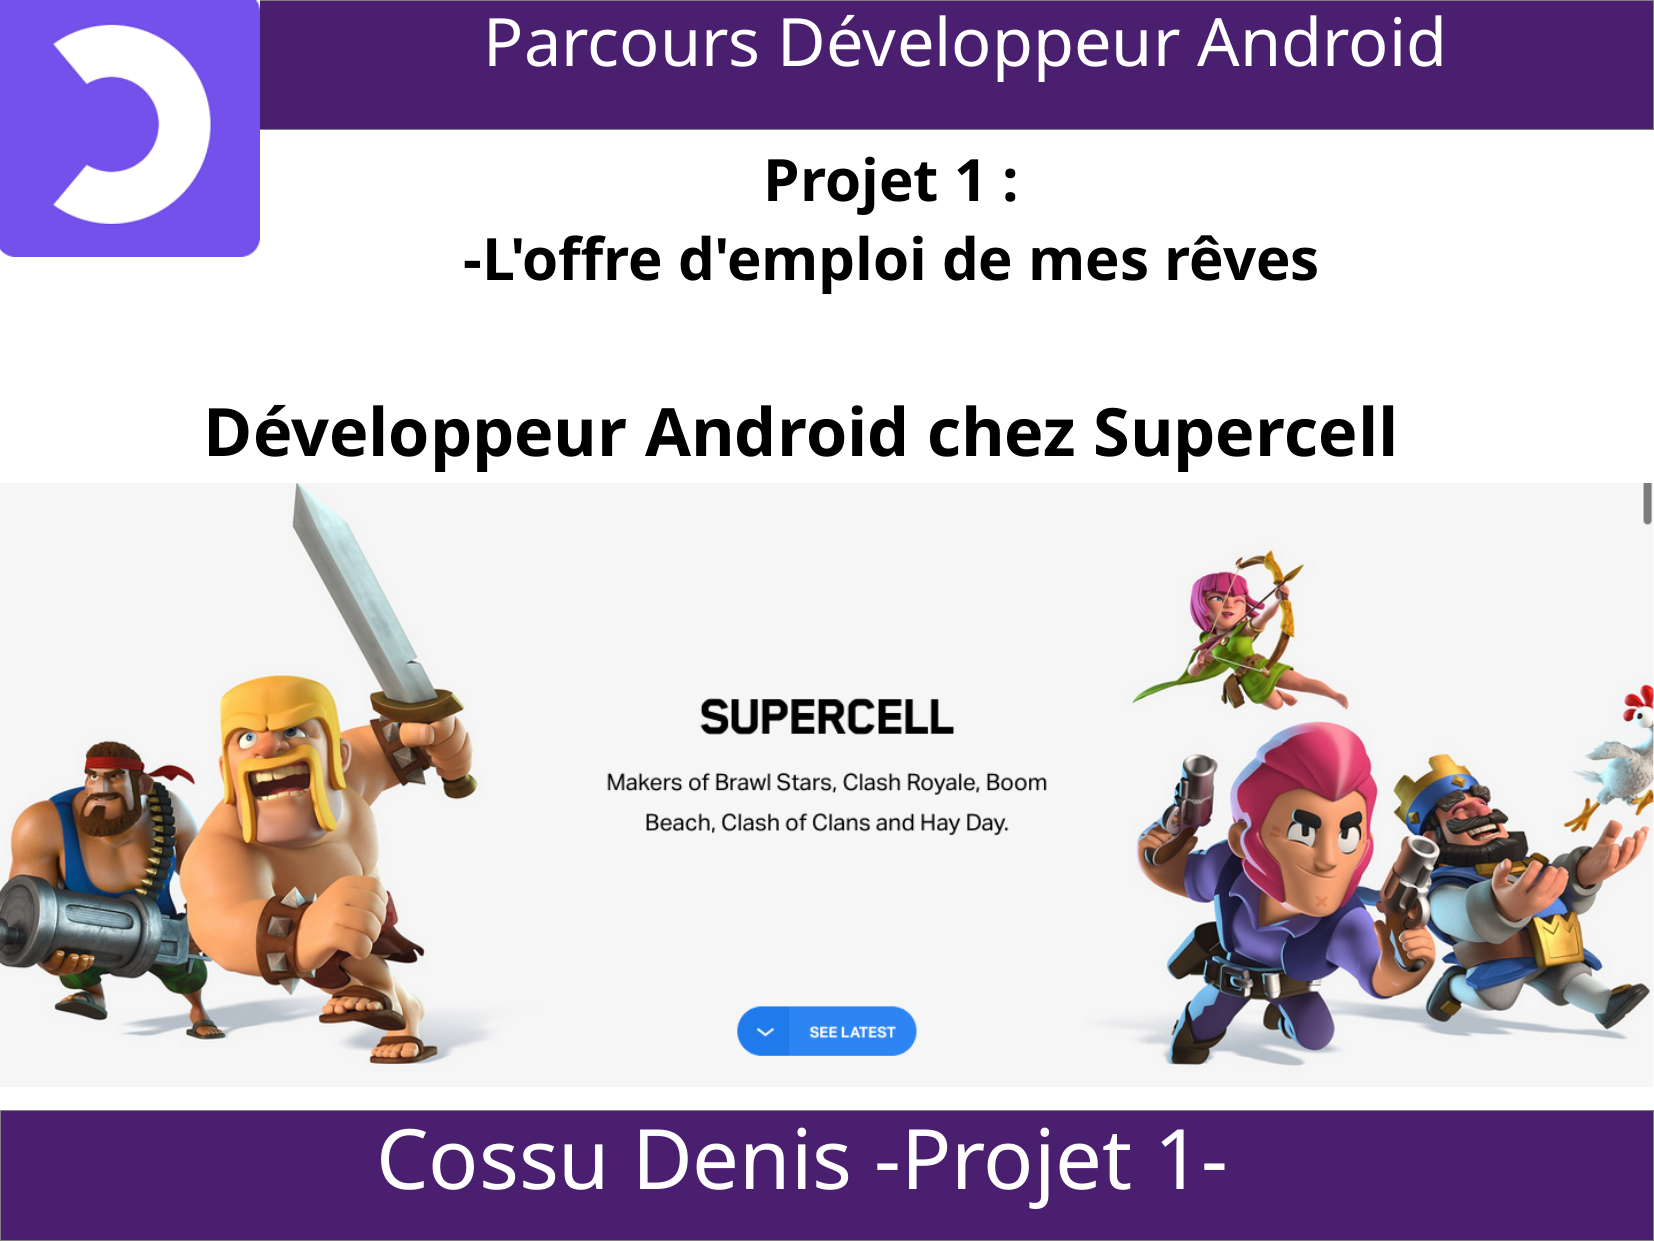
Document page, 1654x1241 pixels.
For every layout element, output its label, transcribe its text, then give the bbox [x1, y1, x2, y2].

picture [0, 0, 260, 257]
text_box Projet 1 : -L'offre d'emploi de mes rêves [389, 131, 1394, 377]
picture [0, 483, 1654, 1087]
text_box Développeur Android chez Supercell [188, 377, 1536, 554]
